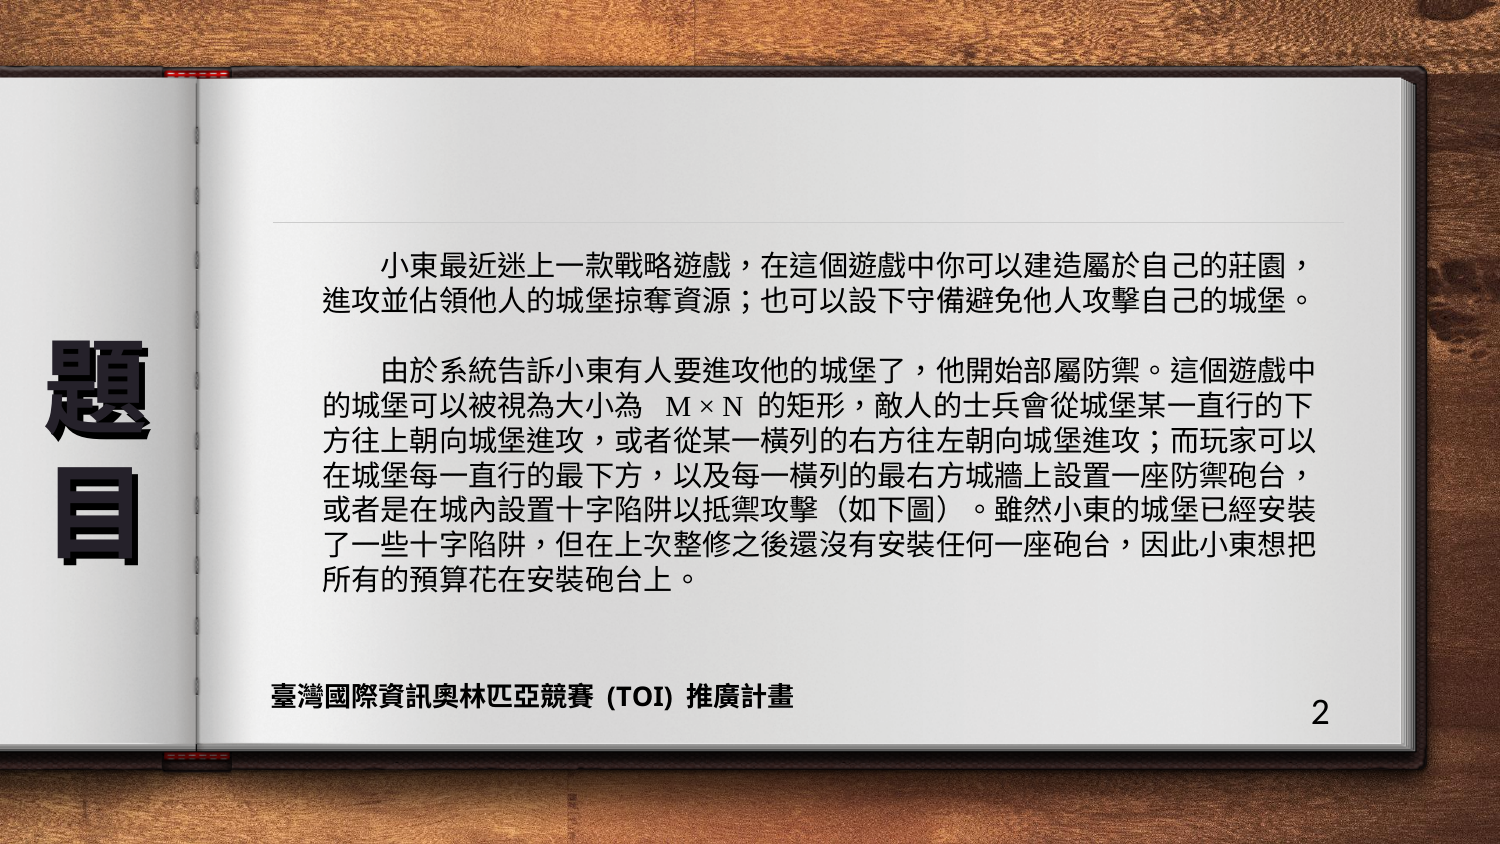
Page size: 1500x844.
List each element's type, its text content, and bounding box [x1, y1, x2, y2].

text_box 小東最近迷上一款戰略遊戲，在這個遊戲中你可以建造屬於自己的莊園，進攻並佔領他人的城堡掠奪資源；也可以設下守備避免他人攻擊自己的城堡。 由於系統告訴小東有人要進攻他的城堡了，他開始部屬防禦。這個遊戲中的城堡可以被視為大小為 M × N 的矩形，敵人的士兵會從城堡某一直行的下方往上朝向城堡進攻，或者從某一橫列的右方往左朝向城堡進攻；而玩家可以在城堡每一直行的最下方，以及每一橫列的最右方城牆上設置一座防禦砲台，或者是在城內設置十字陷阱以抵禦攻擊（如下圖）。雖然小東的城堡已經安裝了一些十字陷阱，但在上次整修之後還沒有安裝任何一座砲台，因此小東想把所有的預算花在安裝砲台上。 [307, 240, 1341, 679]
text_box [1295, 672, 1386, 737]
title 題 目 [28, 306, 210, 552]
